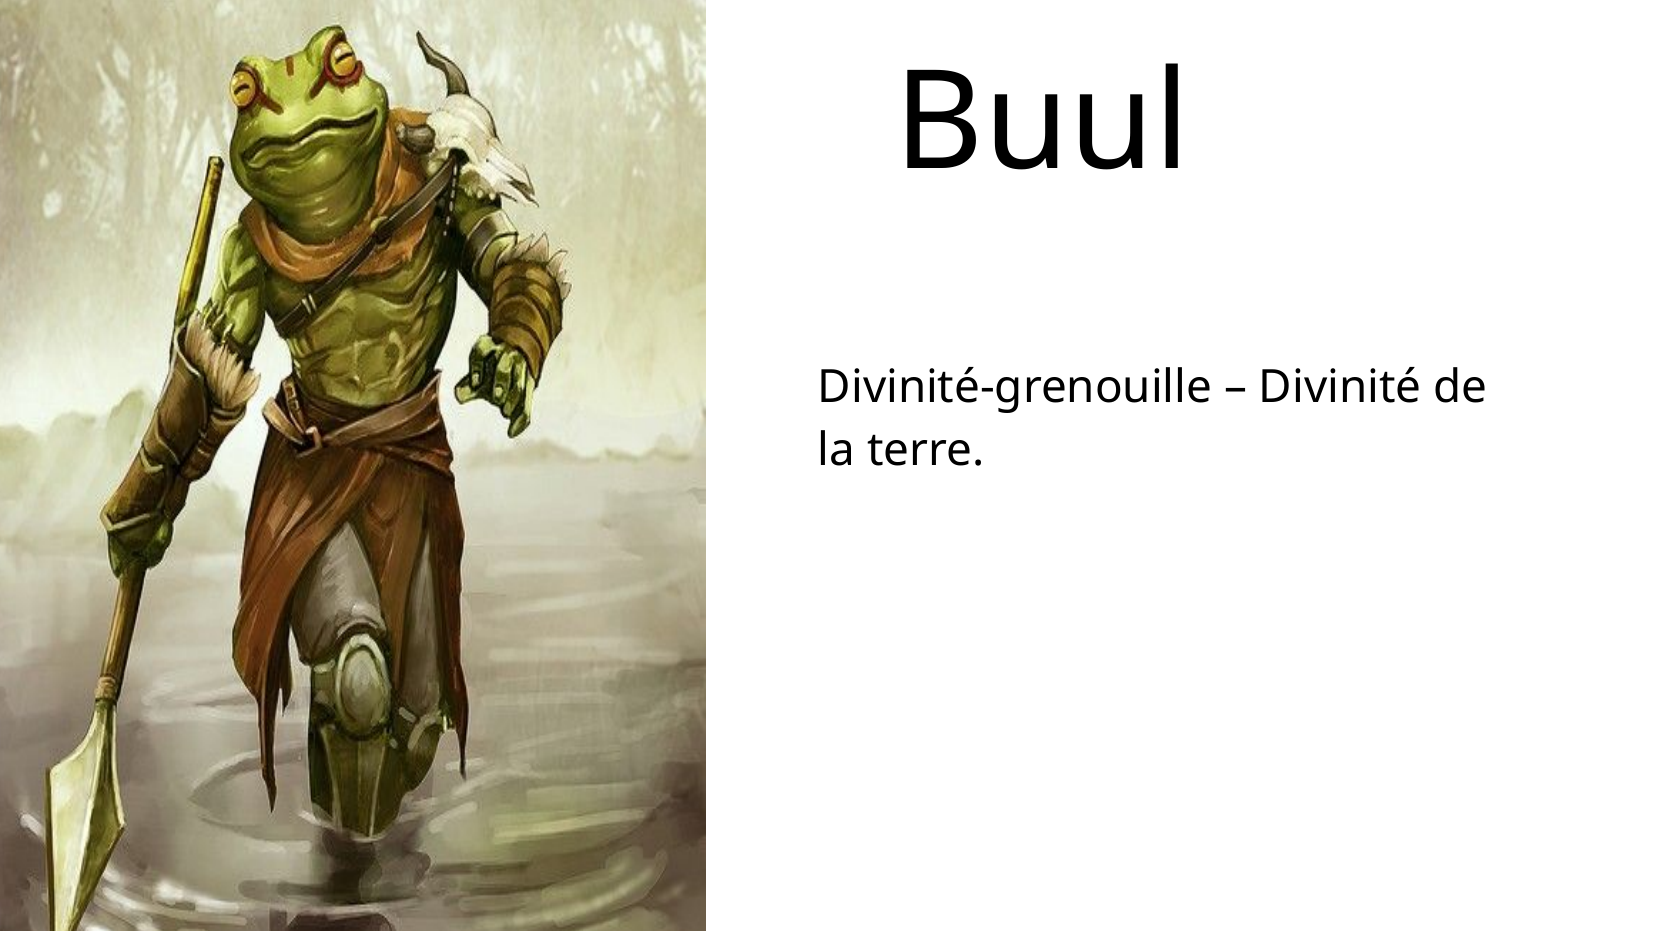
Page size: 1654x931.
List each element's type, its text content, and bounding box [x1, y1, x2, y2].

title Buul [706, 14, 1571, 216]
text_box Divinité-grenouille – Divinité de la terre. [803, 346, 1515, 648]
picture [0, 0, 706, 931]
